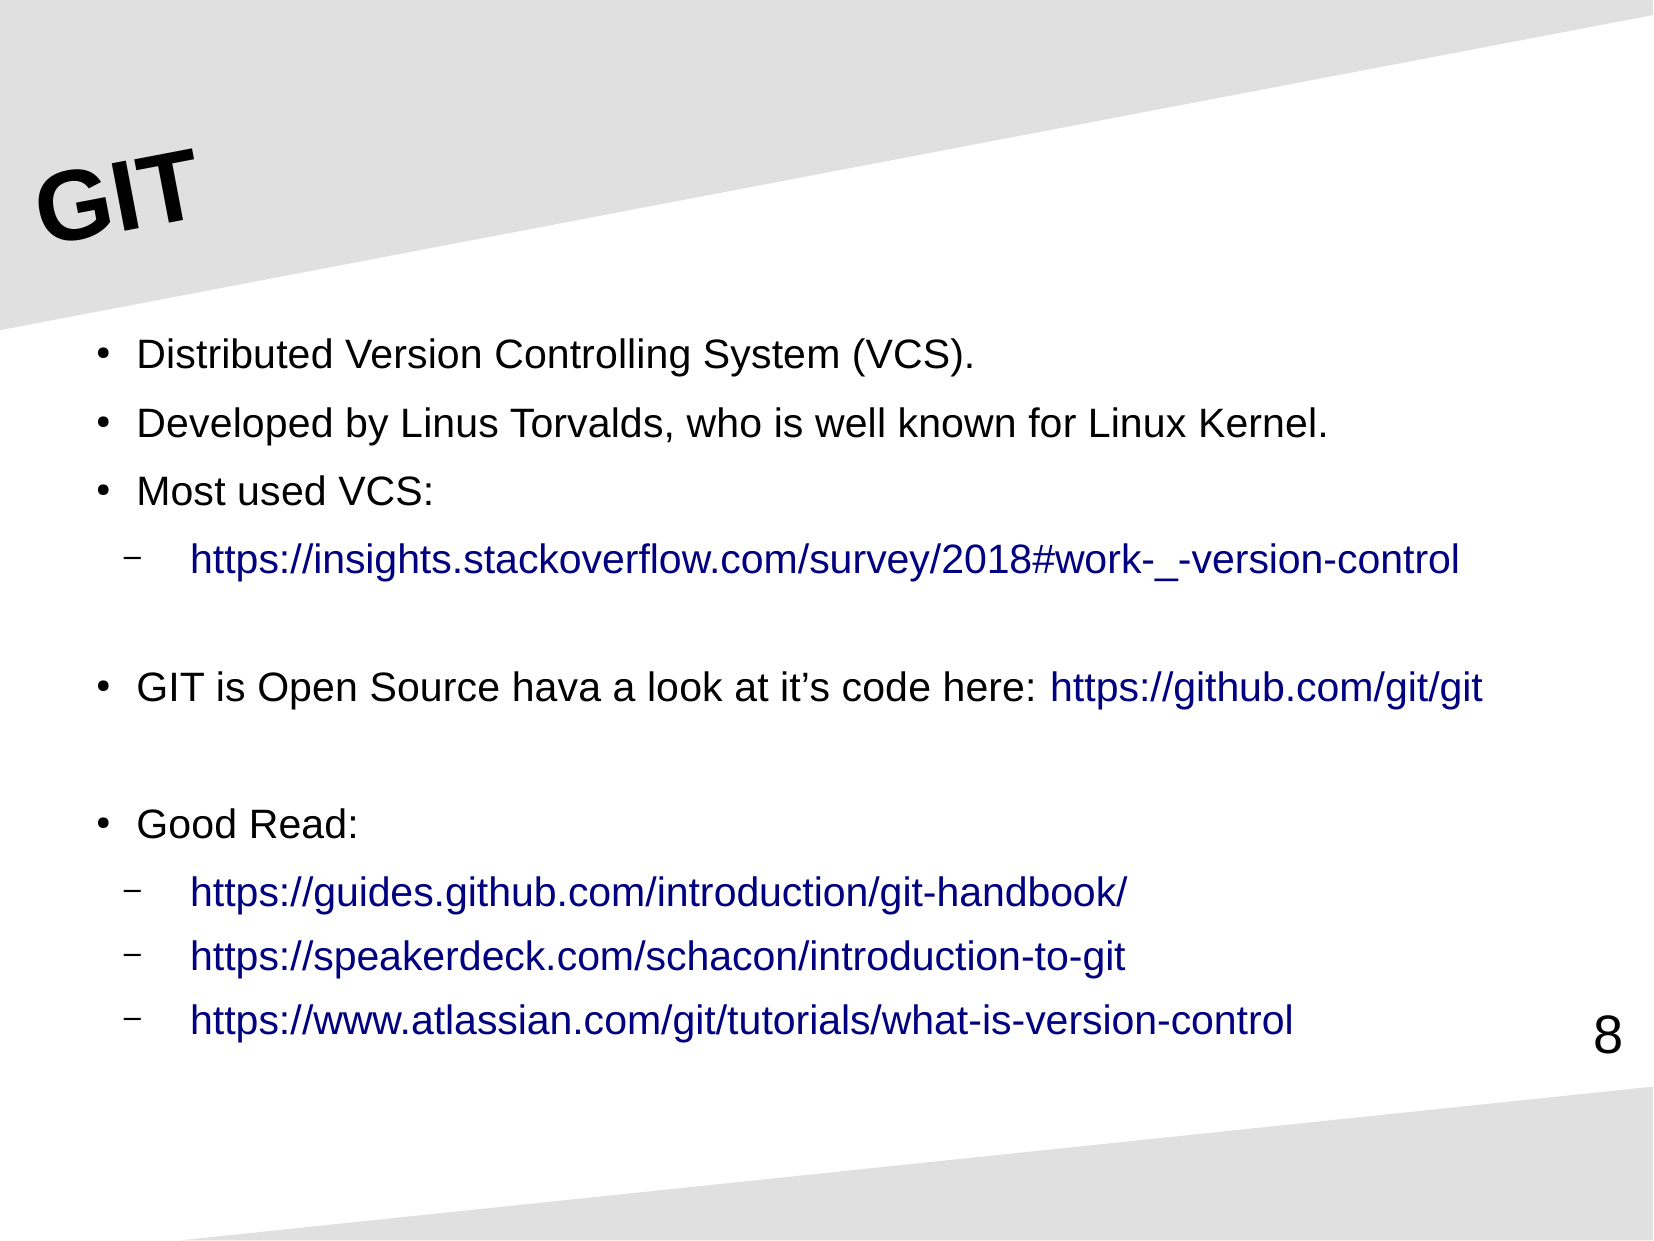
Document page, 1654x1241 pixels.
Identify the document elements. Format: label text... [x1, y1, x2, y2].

list Distributed Version Controlling System (VCS). Developed by Linus Torvalds, who is well known for Linux Kernel. Most used VCS: https://insights.stackoverflow.com/survey/2018#work-_-version-control GIT is Open Source hava a look at it’s code here: https://github.com/git/git Good Read: https://guides.github.com/introduction/git-handbook/ https://speakerdeck.com/schacon/introduction-to-git https://www.atlassian.com/git/tutorials/what-is-version-control [82, 331, 1538, 1051]
title GIT [16, 0, 1518, 315]
